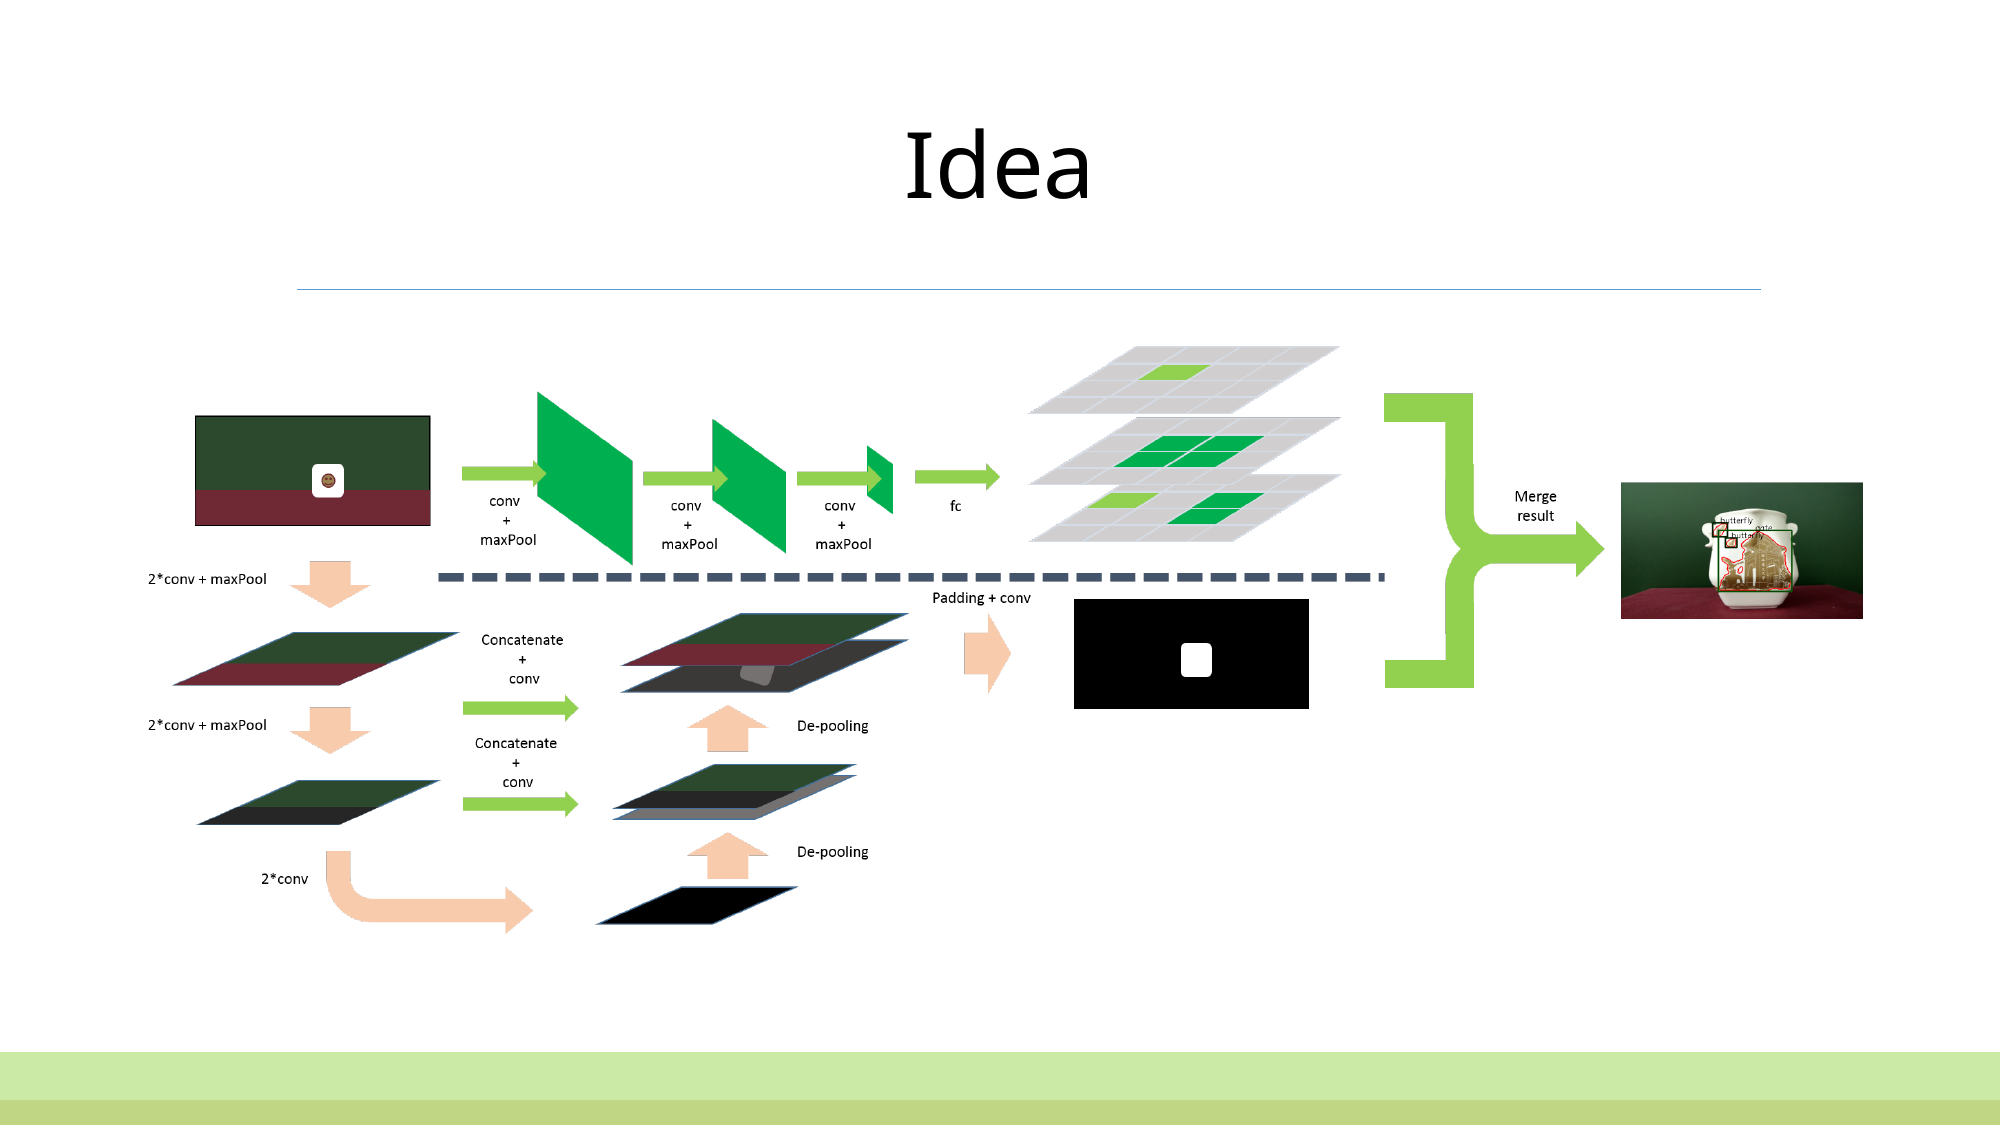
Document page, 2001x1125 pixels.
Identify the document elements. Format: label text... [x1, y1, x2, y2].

title Idea [137, 59, 1863, 278]
text_box [0, 1052, 2000, 1125]
picture [137, 346, 1863, 934]
